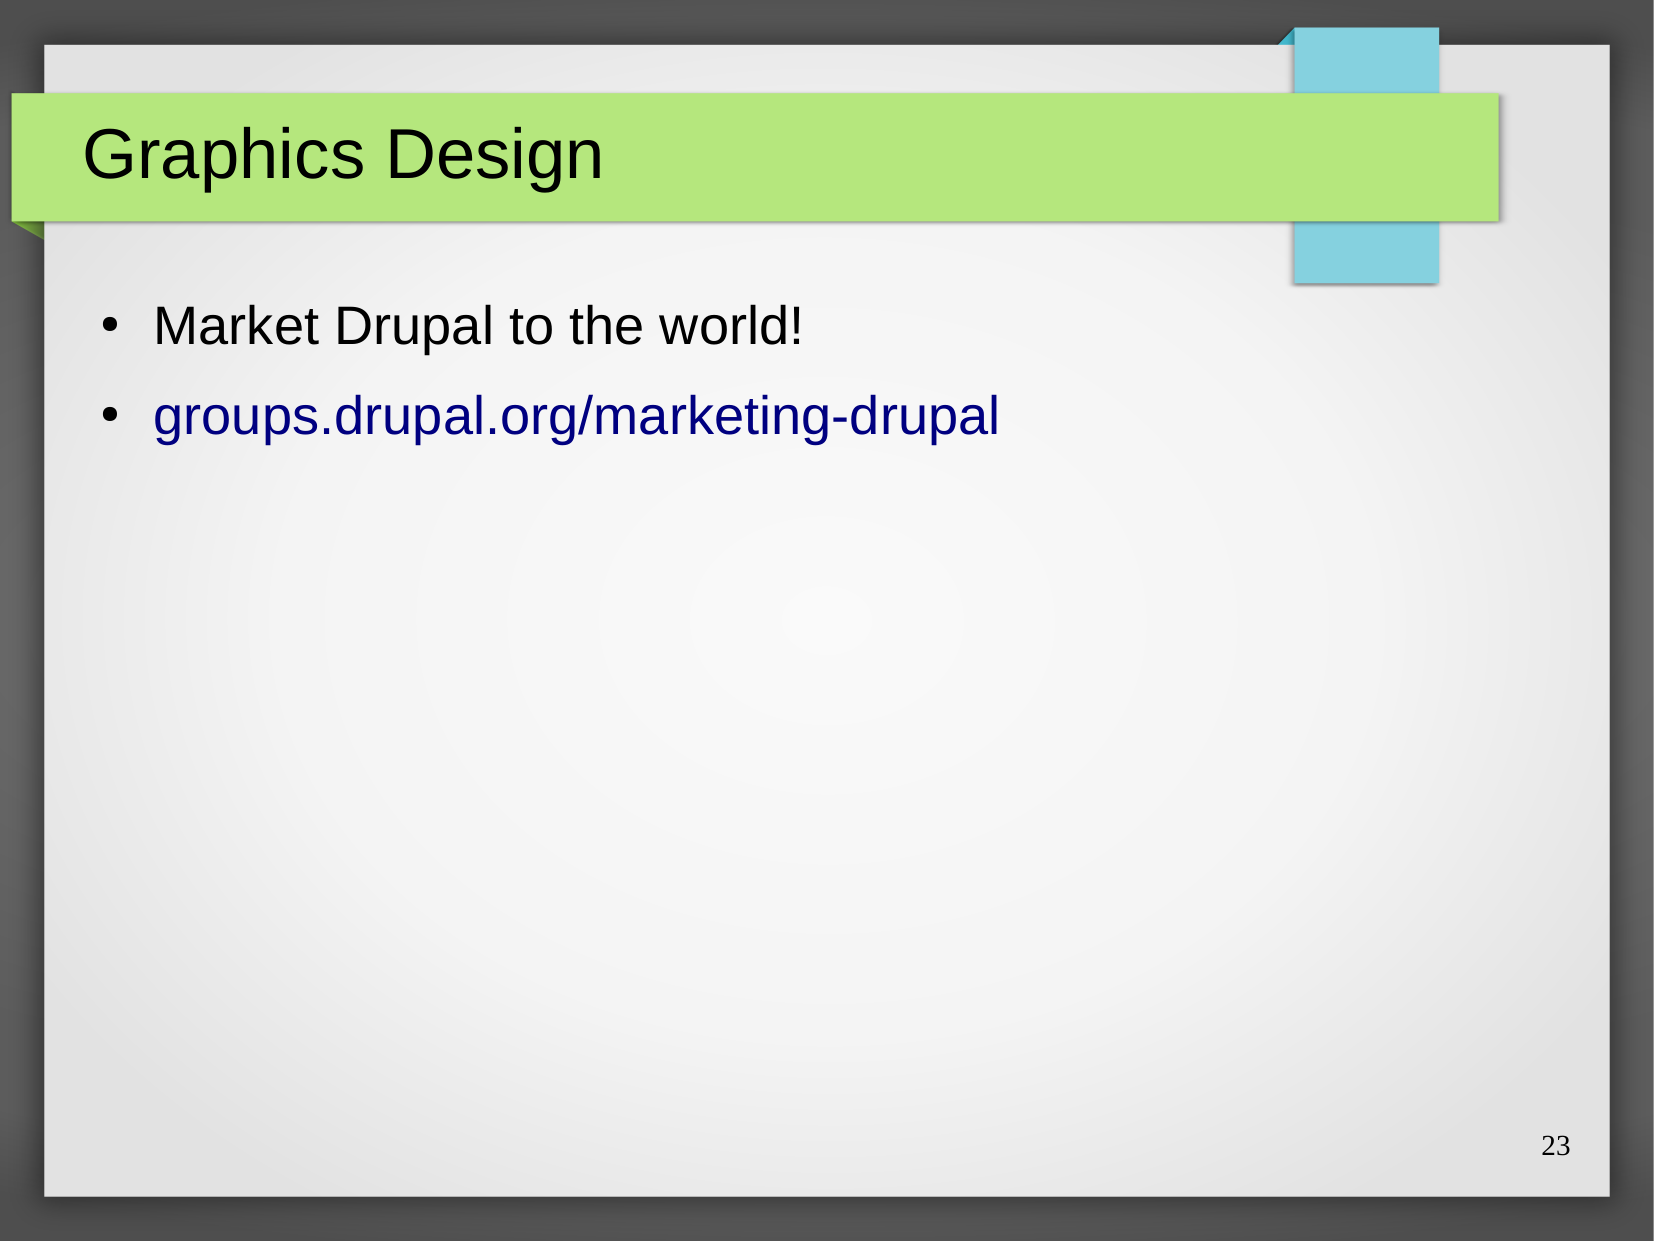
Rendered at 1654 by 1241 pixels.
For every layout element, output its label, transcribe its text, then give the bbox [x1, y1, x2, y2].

title Graphics Design [82, 94, 1264, 213]
picture [0, 0, 1654, 1241]
list Market Drupal to the world! groups.drupal.org/marketing-drupal [82, 295, 1571, 1015]
